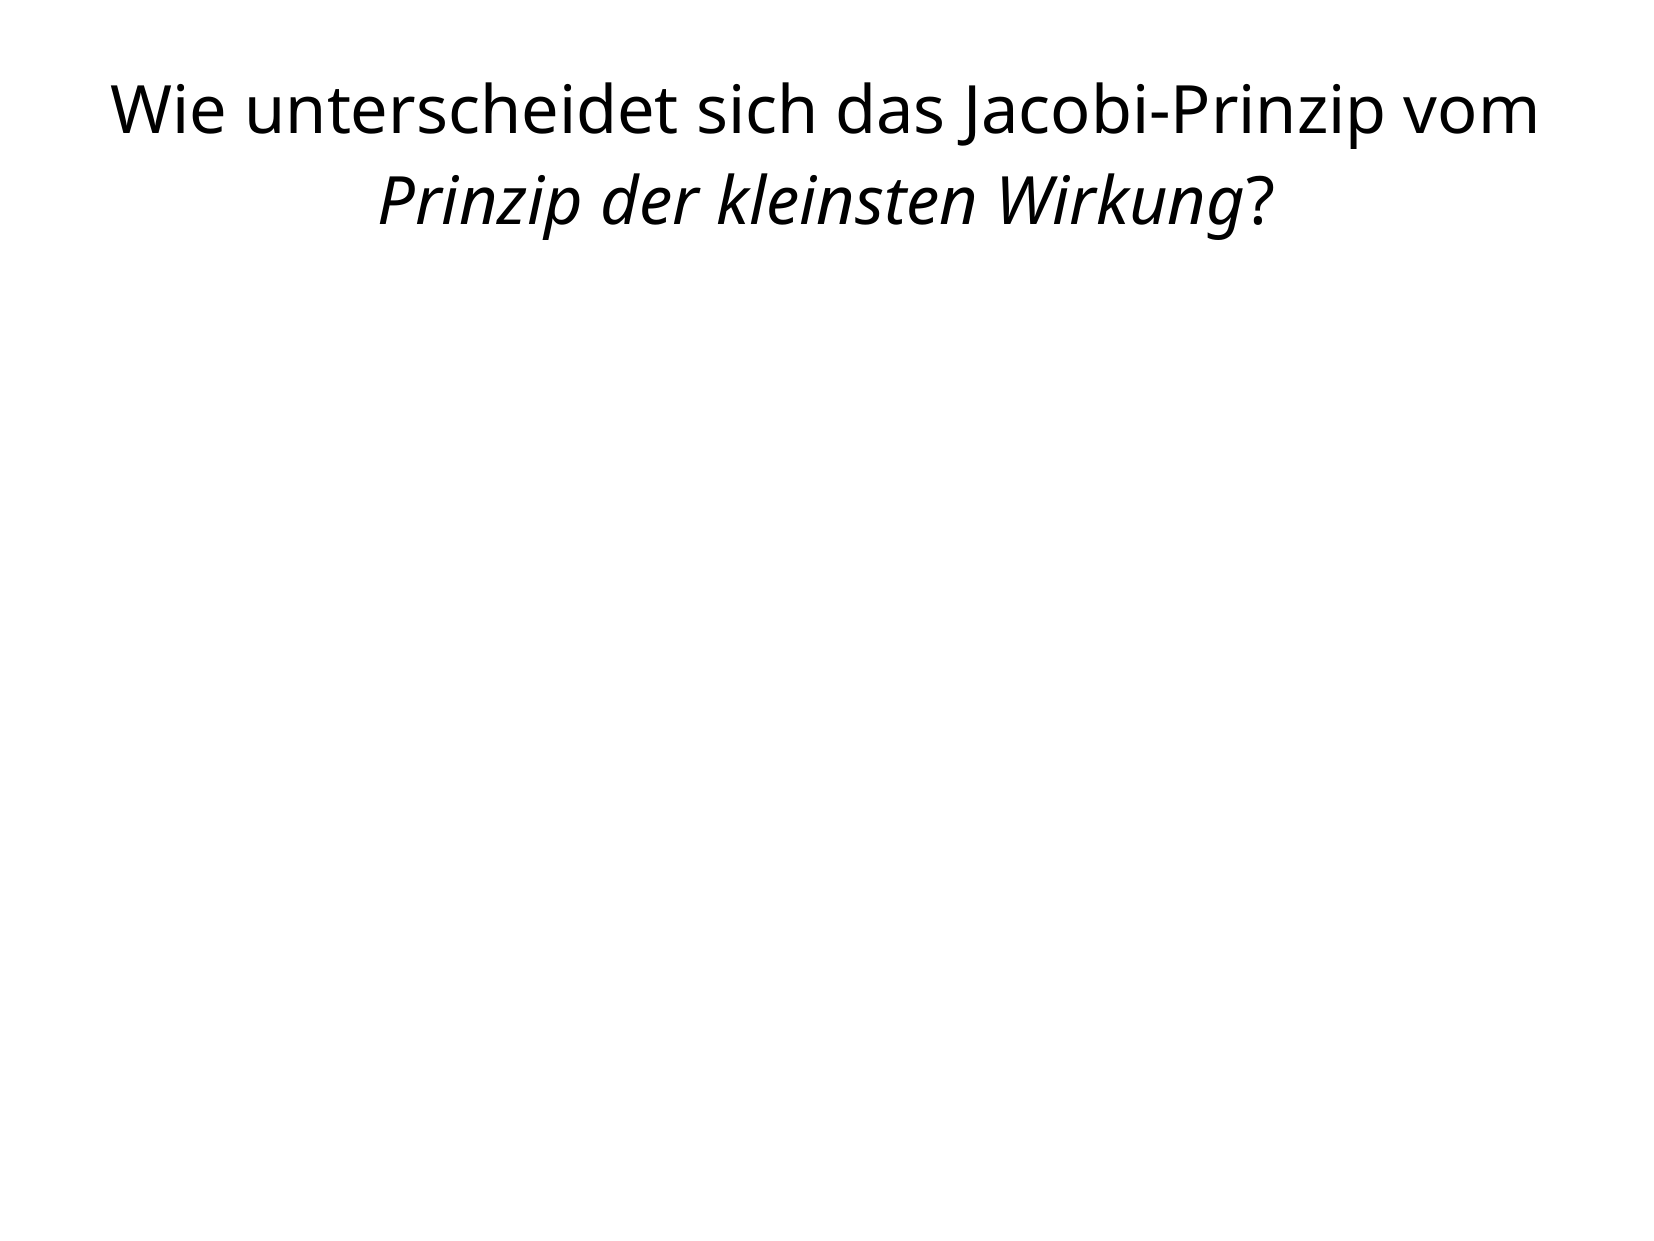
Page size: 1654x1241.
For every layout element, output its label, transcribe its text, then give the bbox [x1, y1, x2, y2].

title Wie unterscheidet sich das Jacobi-Prinzip vom Prinzip der kleinsten Wirkung? [82, 49, 1571, 257]
